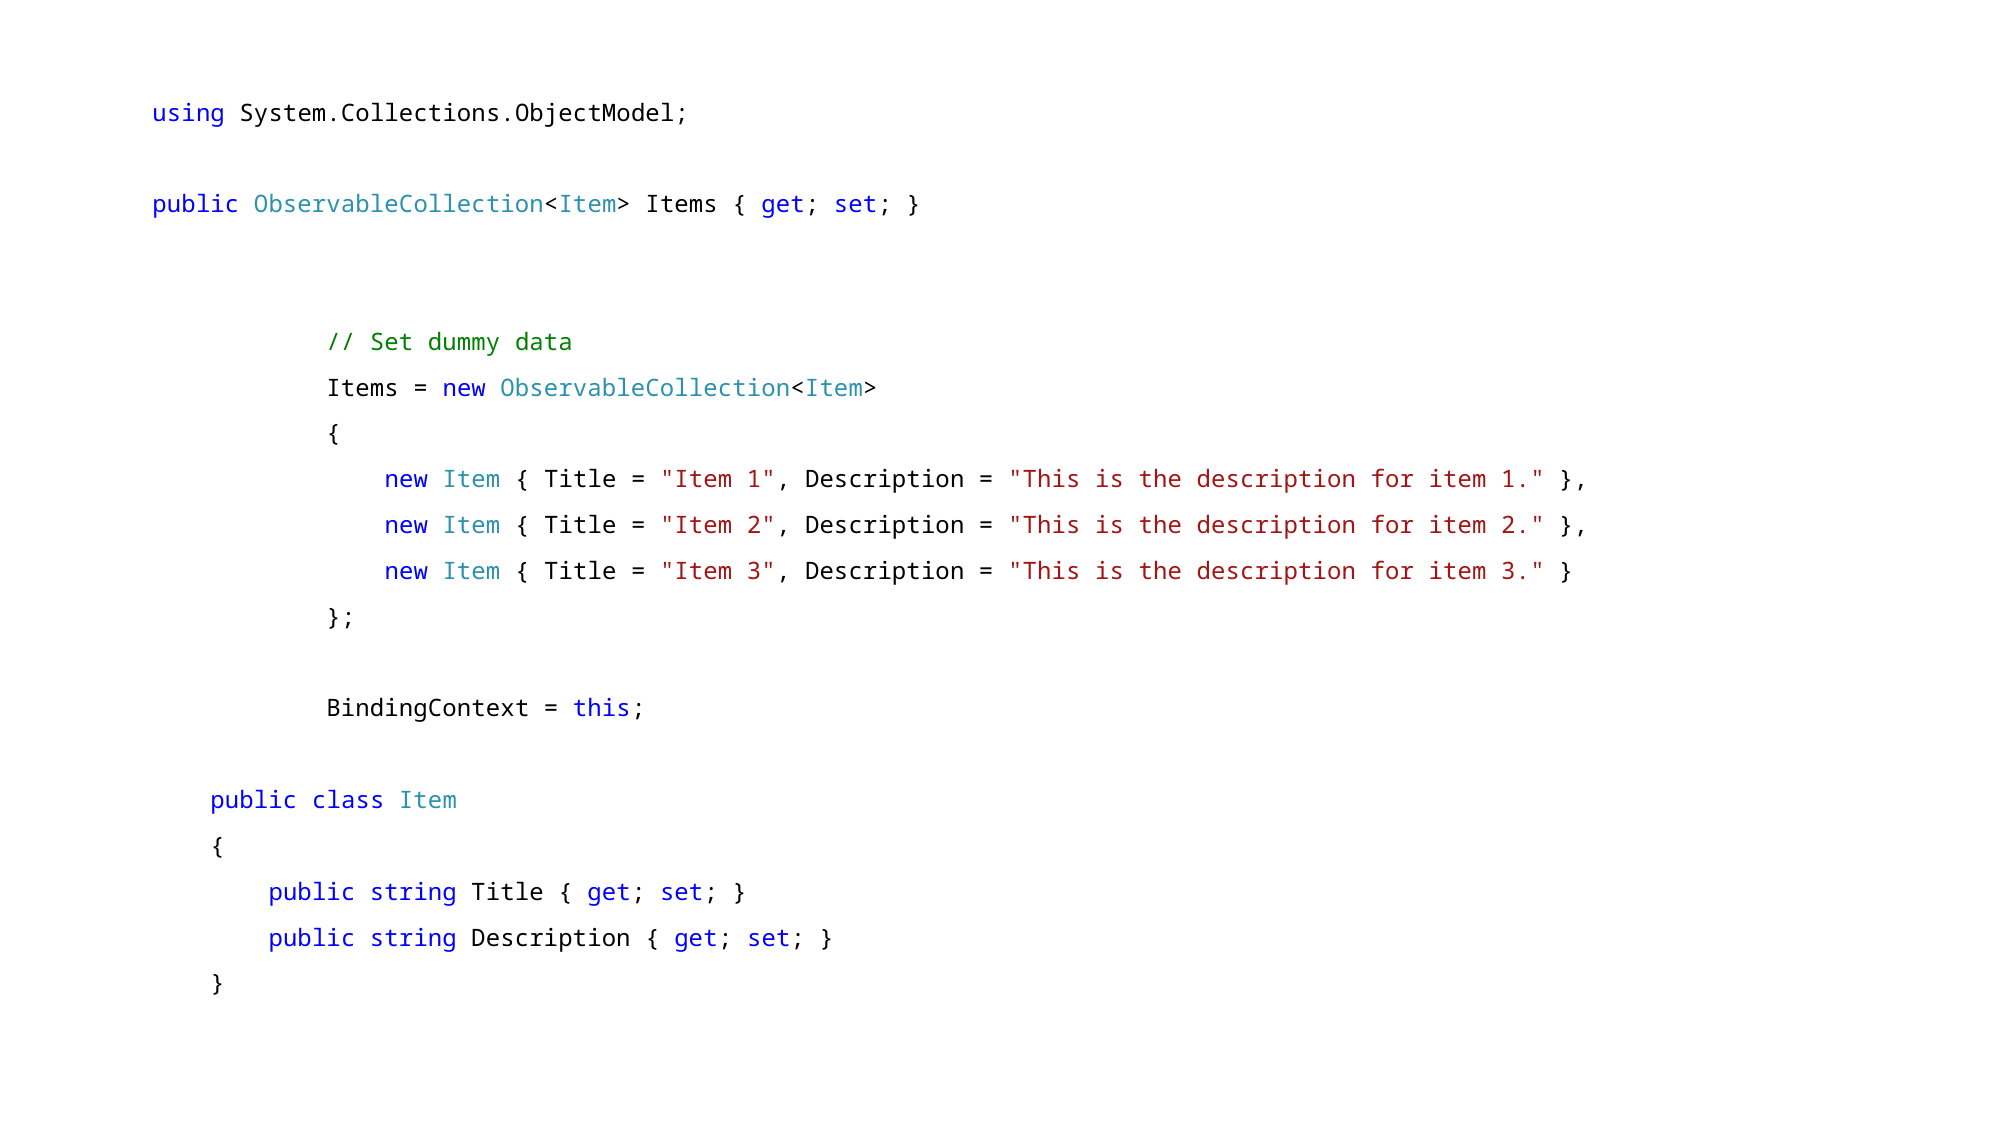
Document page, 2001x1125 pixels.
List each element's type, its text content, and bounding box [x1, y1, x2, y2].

list using System.Collections.ObjectModel; public ObservableCollection<Item> Items { get; set; } // Set dummy data Items = new ObservableCollection<Item> { new Item { Title = "Item 1", Description = "This is the description for item 1." }, new Item { Title = "Item 2", Description = "This is the description for item 2." }, new Item { Title = "Item 3", Description = "This is the description for item 3." } }; BindingContext = this; public class Item { public string Title { get; set; } public string Description { get; set; } } [137, 93, 1863, 1014]
